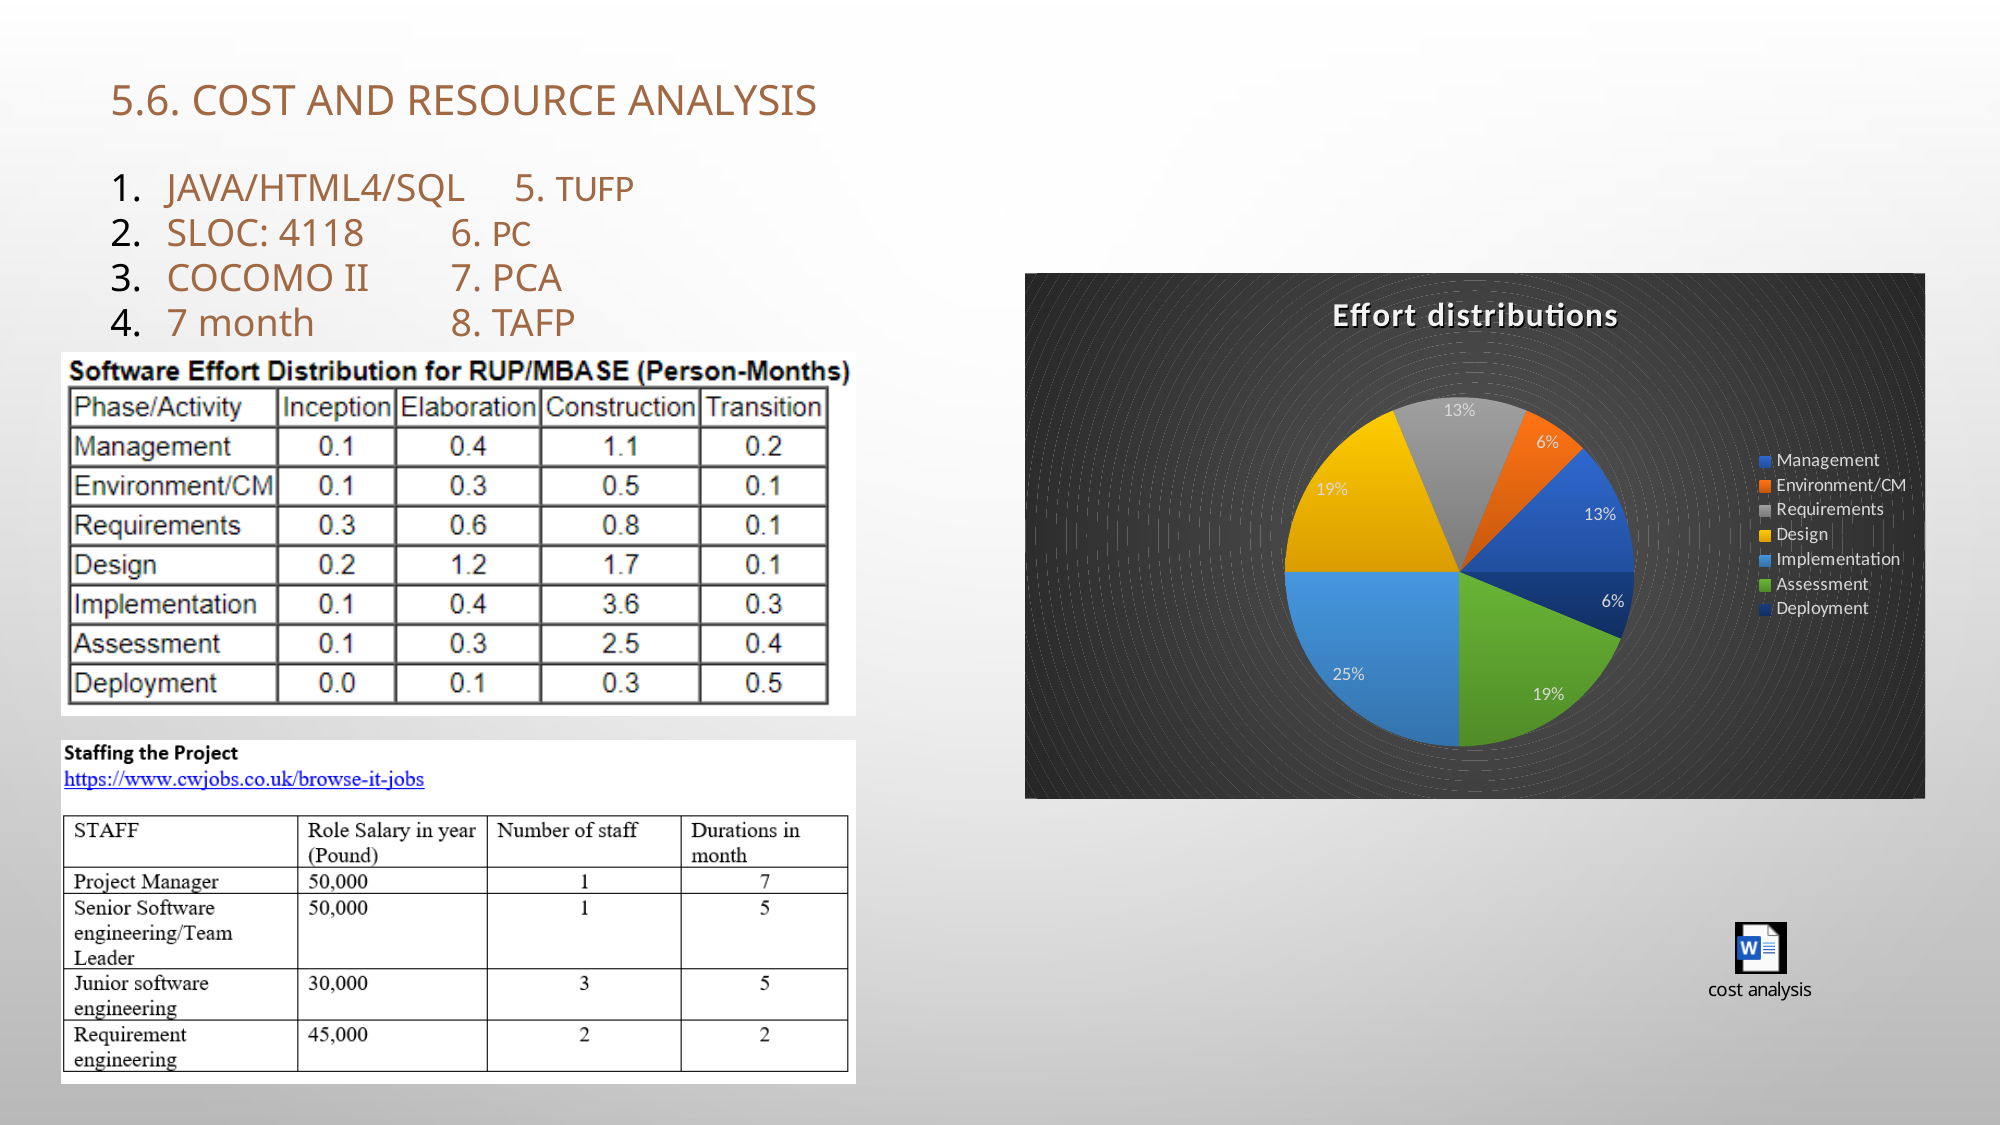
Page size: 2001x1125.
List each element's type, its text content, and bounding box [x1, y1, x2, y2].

text_box JAVA/HTML4/SQL 5. TUFP SLOC: 4118 6. PC COCOMO II 7. PCA 7 month 8. TAFP [95, 156, 862, 354]
picture [61, 352, 856, 716]
picture [61, 740, 856, 1084]
list 5.6. Cost and resource analysis [95, 66, 862, 156]
chart [1025, 273, 1926, 799]
chart [1685, 922, 1836, 1056]
